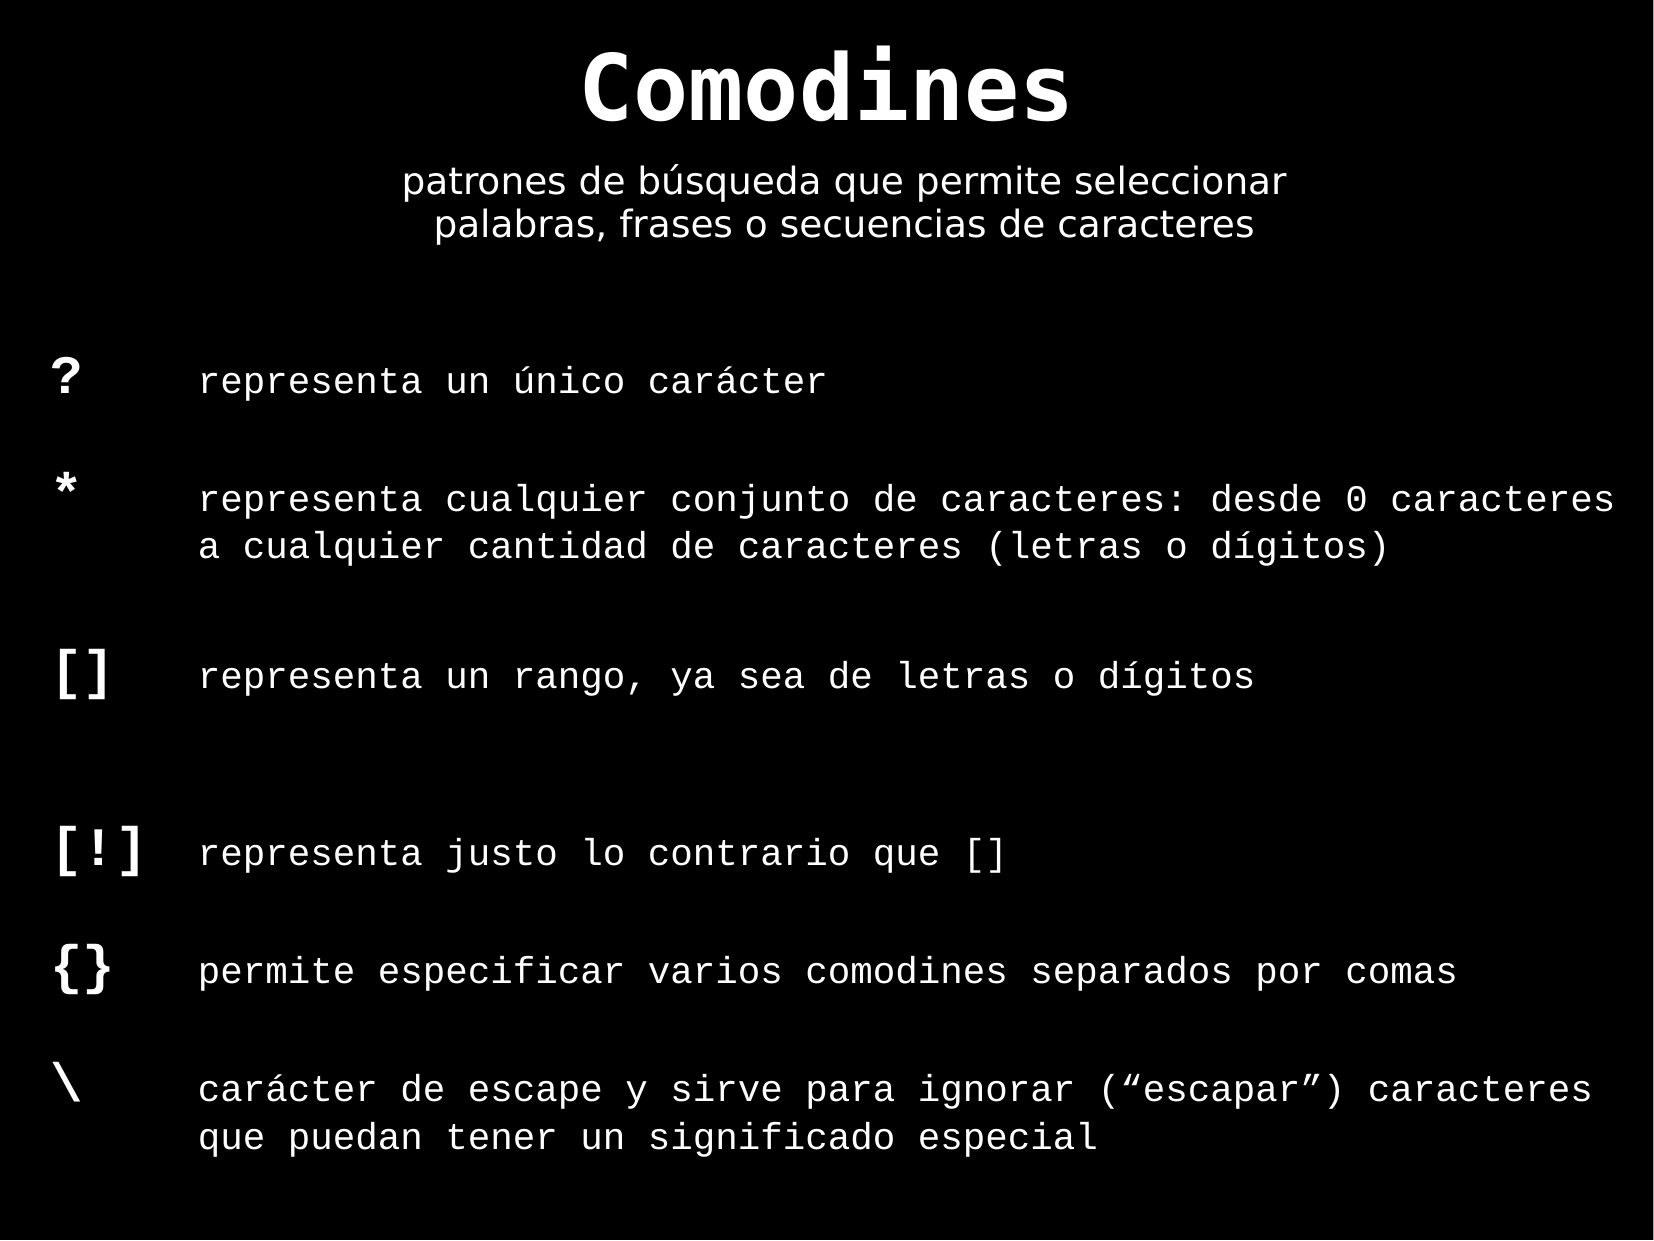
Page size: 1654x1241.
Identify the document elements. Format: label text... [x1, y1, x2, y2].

text_box patrones de búsqueda que permite seleccionar palabras, frases o secuencias de caracteres [318, 152, 1371, 254]
text_box [!] representa justo lo contrario que [] [35, 812, 1630, 931]
text_box * representa cualquier conjunto de caracteres: desde 0 caracteres a cualquier cantidad de caracteres (letras o dígitos) [35, 458, 1631, 587]
text_box {} permite especificar varios comodines separados por comas [35, 931, 1630, 1049]
text_box [] representa un rango, ya sea de letras o dígitos [35, 635, 1630, 764]
title Comodines [82, 0, 1571, 178]
text_box ? representa un único carácter [35, 340, 1630, 458]
text_box \ carácter de escape y sirve para ignorar (“escapar”) caracteres que puedan tener un significado especial [35, 1049, 1630, 1178]
